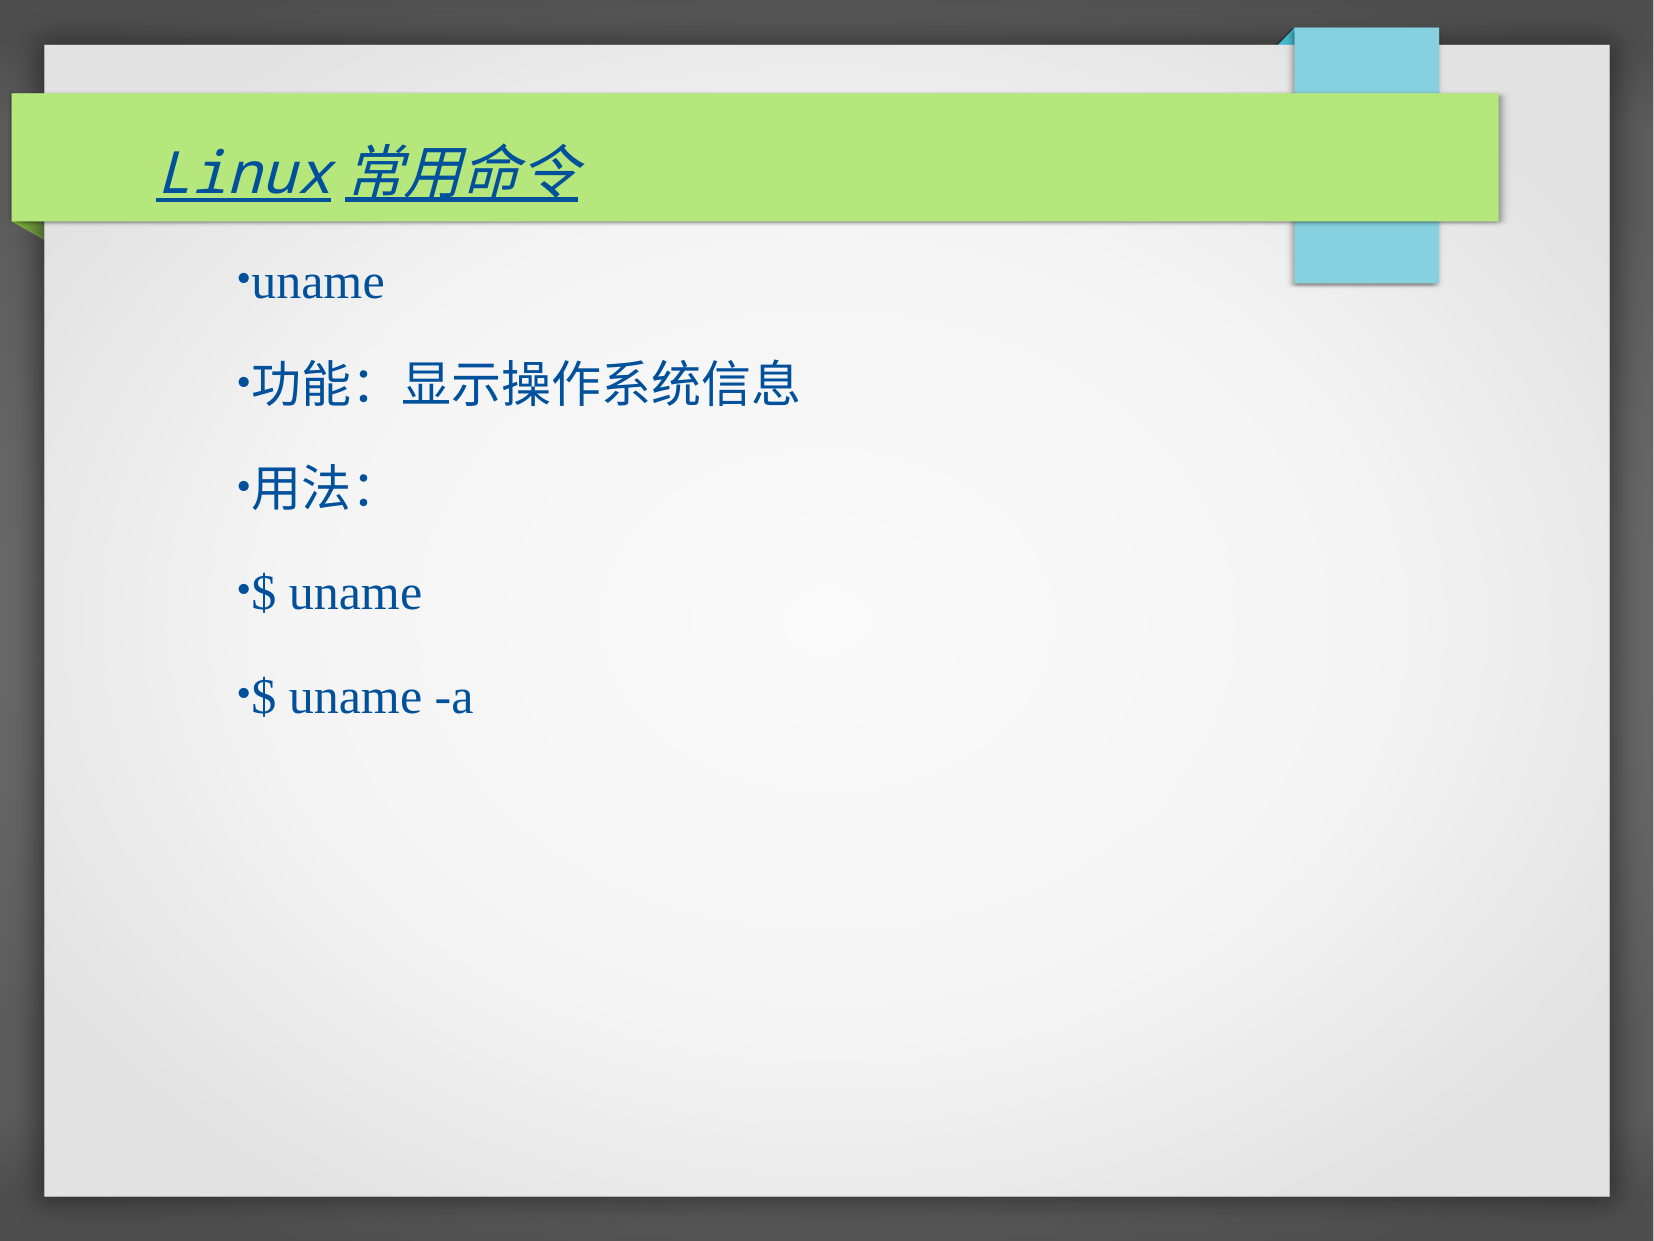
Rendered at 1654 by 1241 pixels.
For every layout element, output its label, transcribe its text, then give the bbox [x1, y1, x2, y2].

picture [0, 0, 1654, 1241]
text_box Linux常用命令 uname 功能：显示操作系统信息 用法： $ uname $ uname -a [71, 127, 1595, 732]
